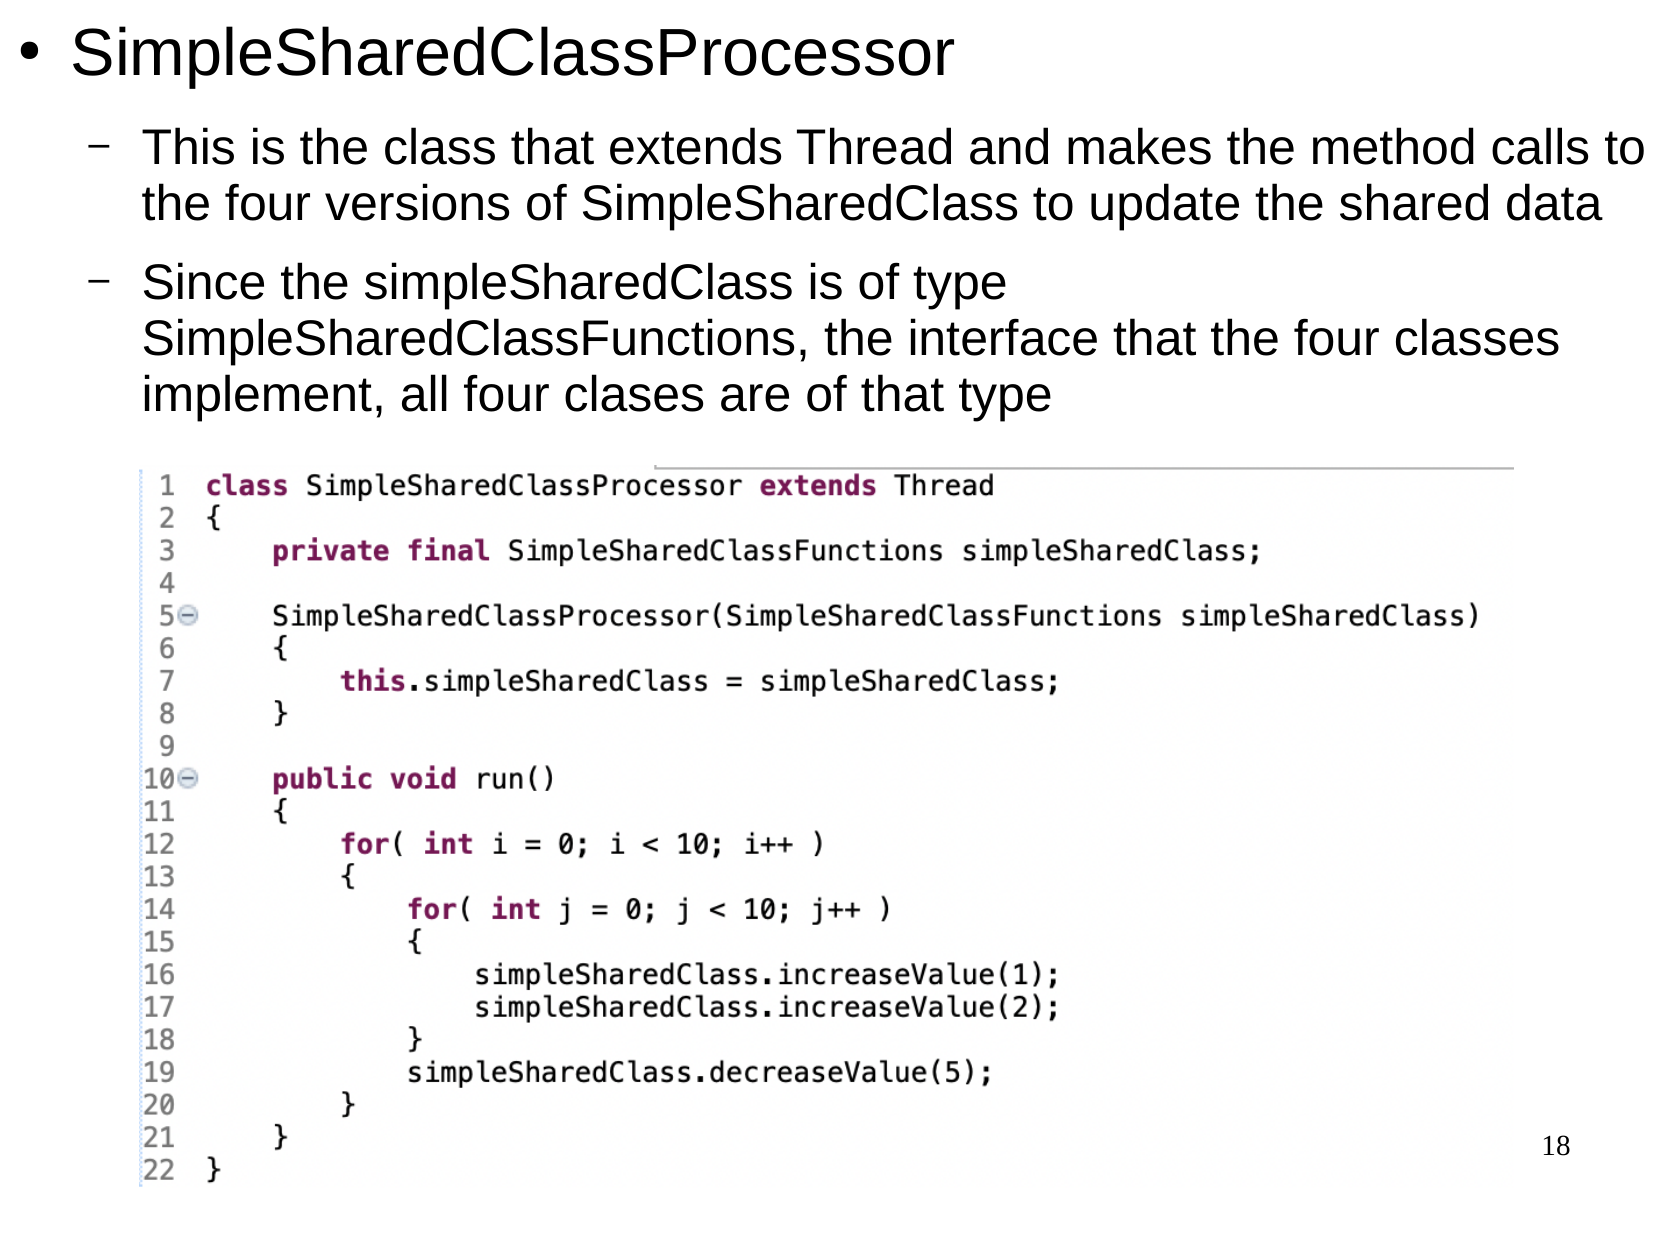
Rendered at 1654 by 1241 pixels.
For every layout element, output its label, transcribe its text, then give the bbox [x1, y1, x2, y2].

list SimpleSharedClassProcessor This is the class that extends Thread and makes the method calls to the four versions of SimpleSharedClass to update the shared data Since the simpleSharedClass is of type SimpleSharedClassFunctions, the interface that the four classes implement, all four clases are of that type [0, 15, 1654, 1239]
picture [139, 465, 1514, 1188]
